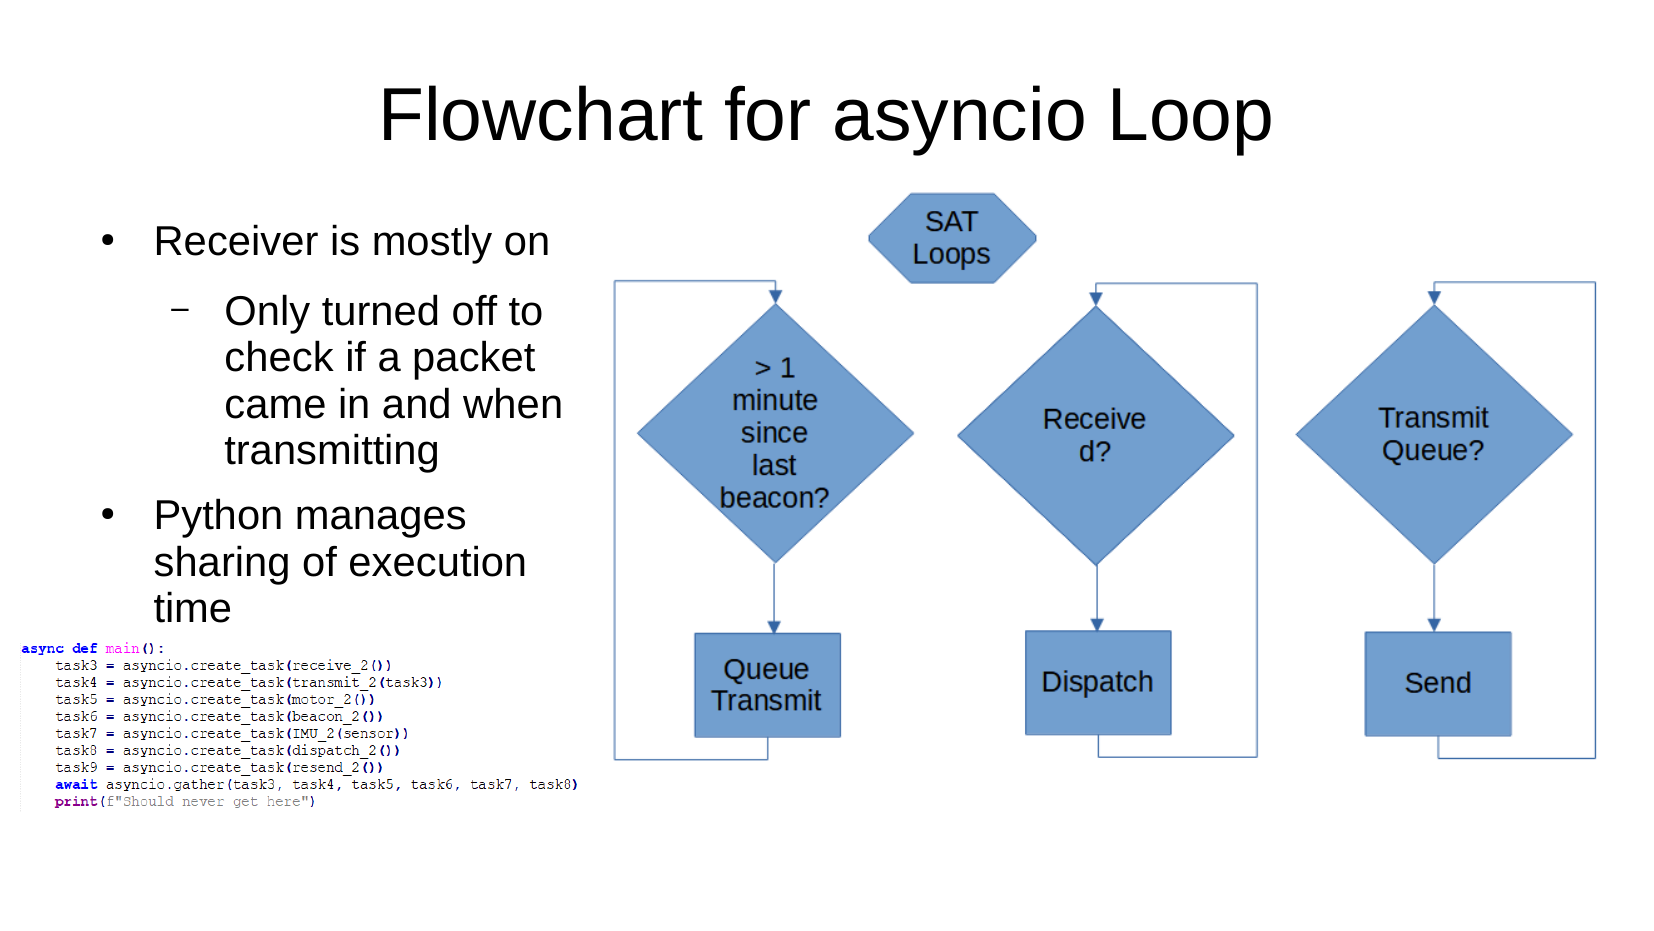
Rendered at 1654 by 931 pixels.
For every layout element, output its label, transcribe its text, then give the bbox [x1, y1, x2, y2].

title Flowchart for asyncio Loop [82, 37, 1571, 193]
picture [20, 642, 583, 812]
picture [592, 180, 1620, 778]
list Receiver is mostly on Only turned off to check if a packet came in and when transmitting Python manages sharing of execution time [82, 217, 592, 758]
